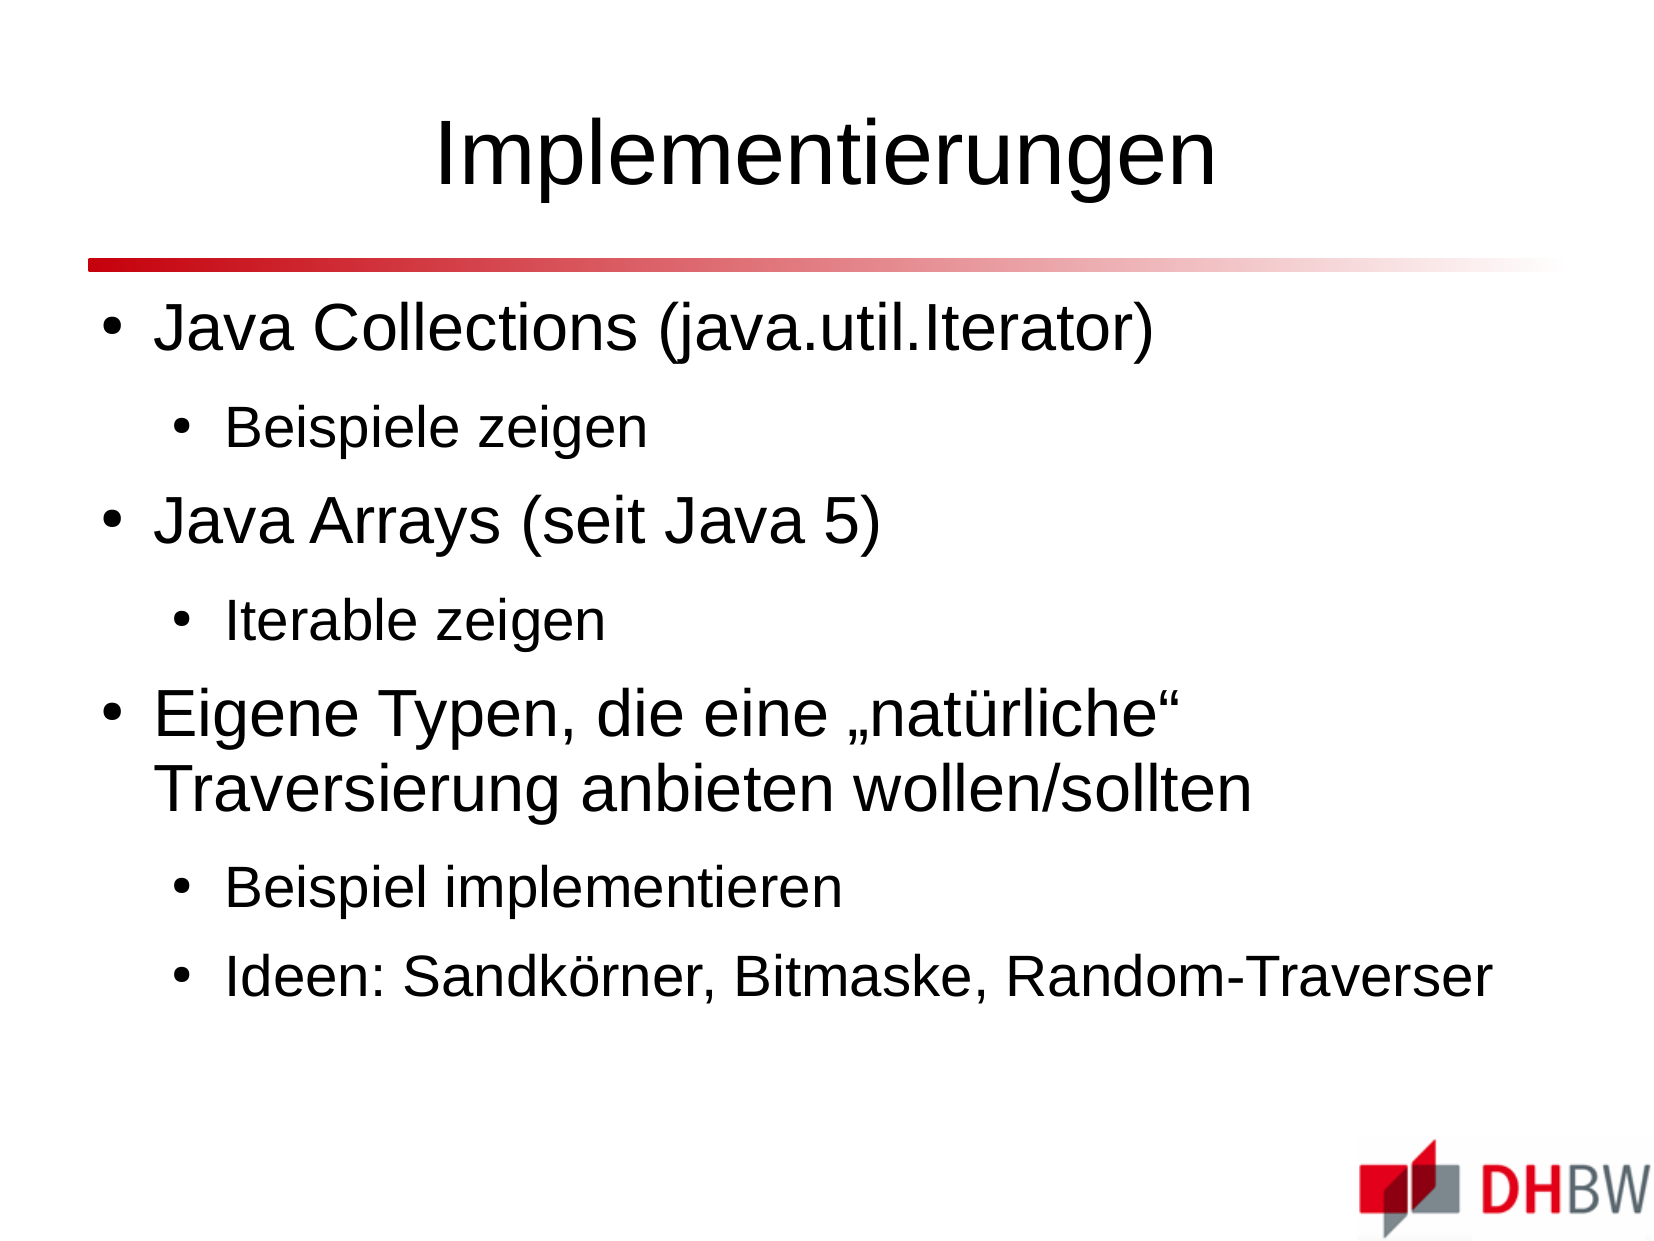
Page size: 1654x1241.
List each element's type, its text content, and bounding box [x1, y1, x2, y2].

list Java Collections (java.util.Iterator) Beispiele zeigen Java Arrays (seit Java 5) Iterable zeigen Eigene Typen, die eine „natürliche“ Traversierung anbieten wollen/sollten Beispiel implementieren Ideen: Sandkörner, Bitmaske, Random-Traverser [82, 290, 1571, 1094]
picture [1358, 1137, 1652, 1241]
title Implementierungen [82, 56, 1571, 250]
